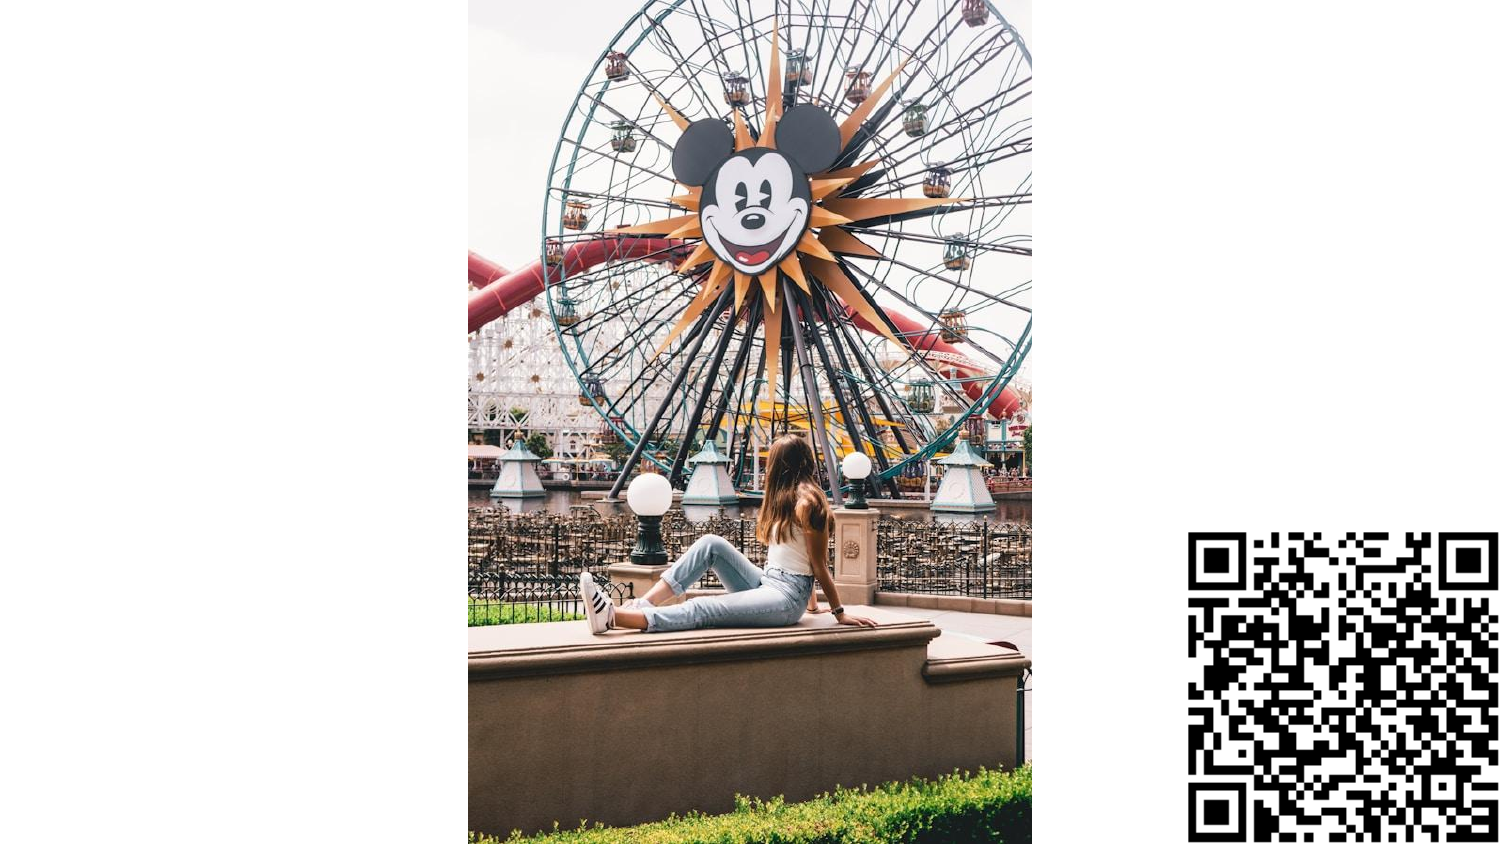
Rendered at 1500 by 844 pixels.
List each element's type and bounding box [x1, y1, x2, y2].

picture [468, 0, 1032, 844]
picture [1187, 531, 1500, 844]
